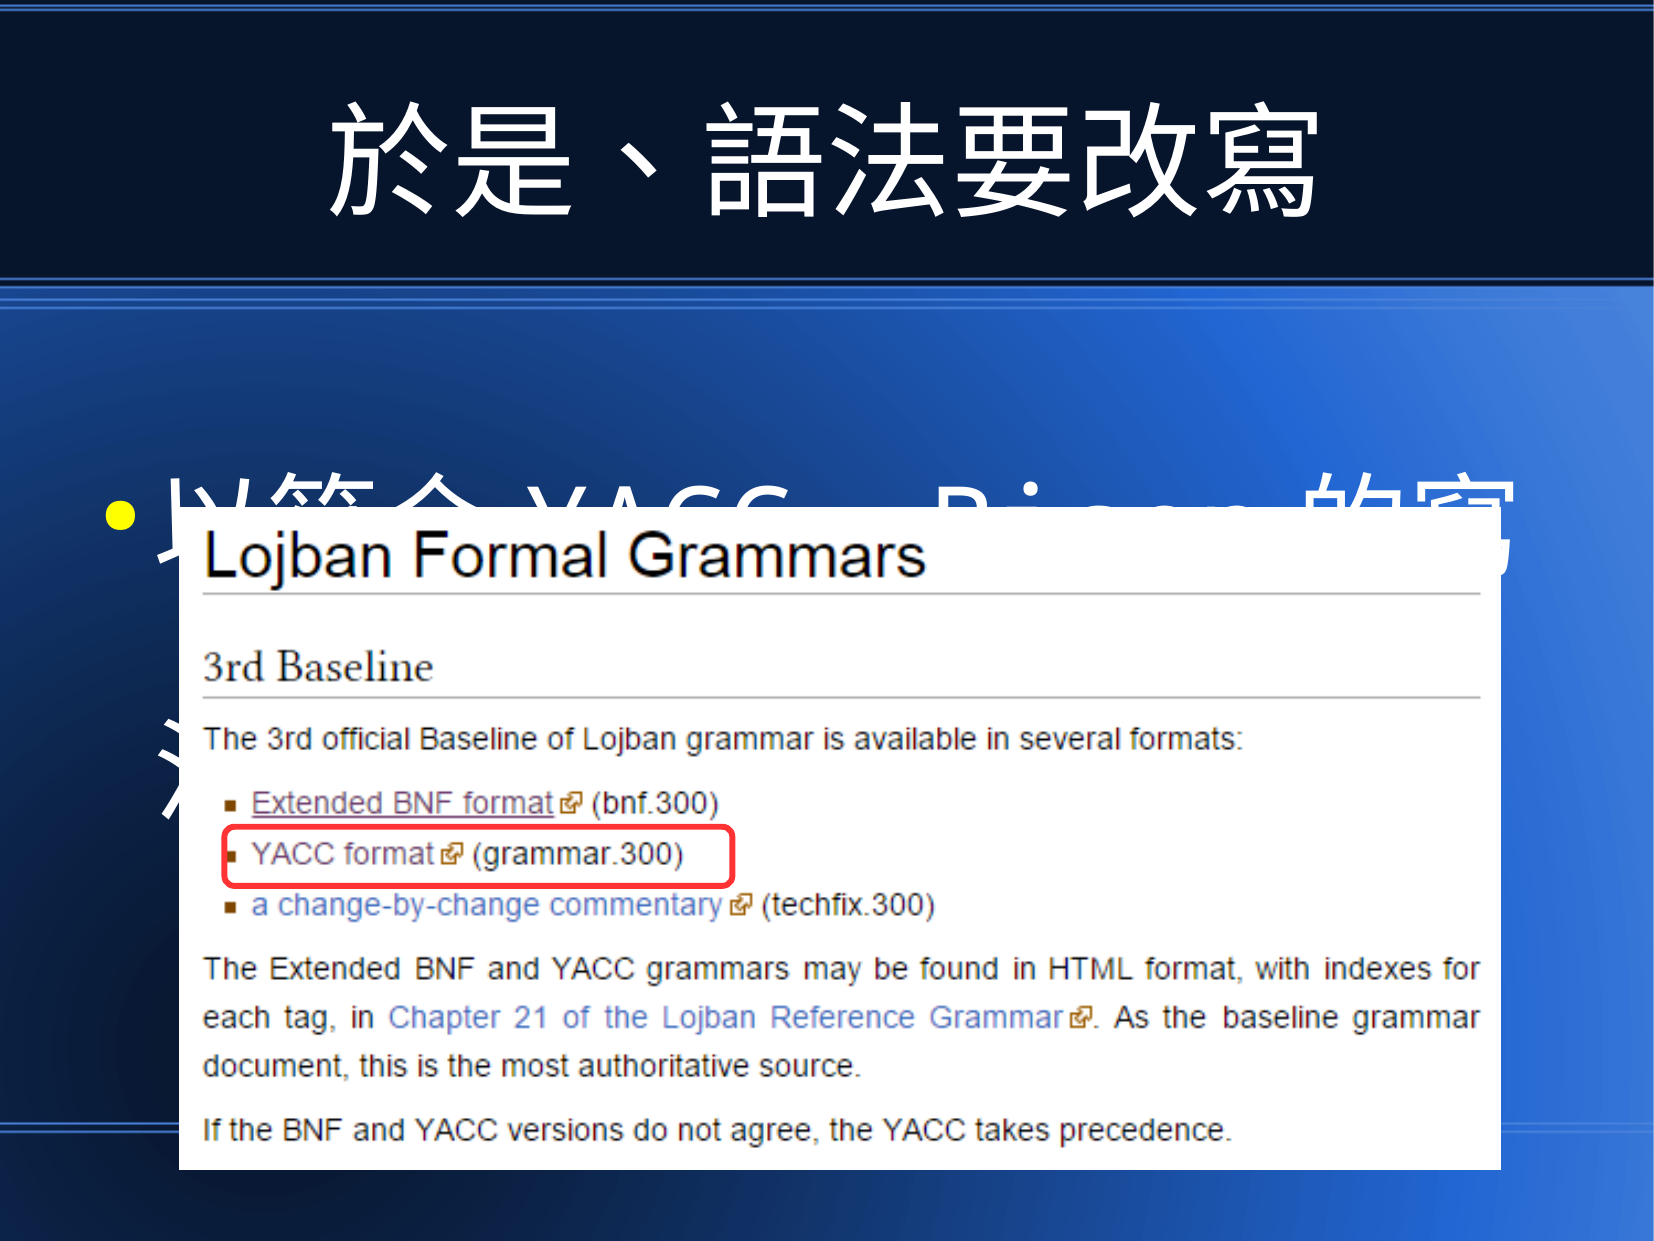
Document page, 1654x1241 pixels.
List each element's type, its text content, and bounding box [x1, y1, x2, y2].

title 於是、語法要改寫 [82, 49, 1571, 257]
list 以符合YACC, Bison的寫法 [82, 355, 1571, 1241]
picture [0, 0, 1654, 1241]
picture [179, 507, 1501, 1170]
